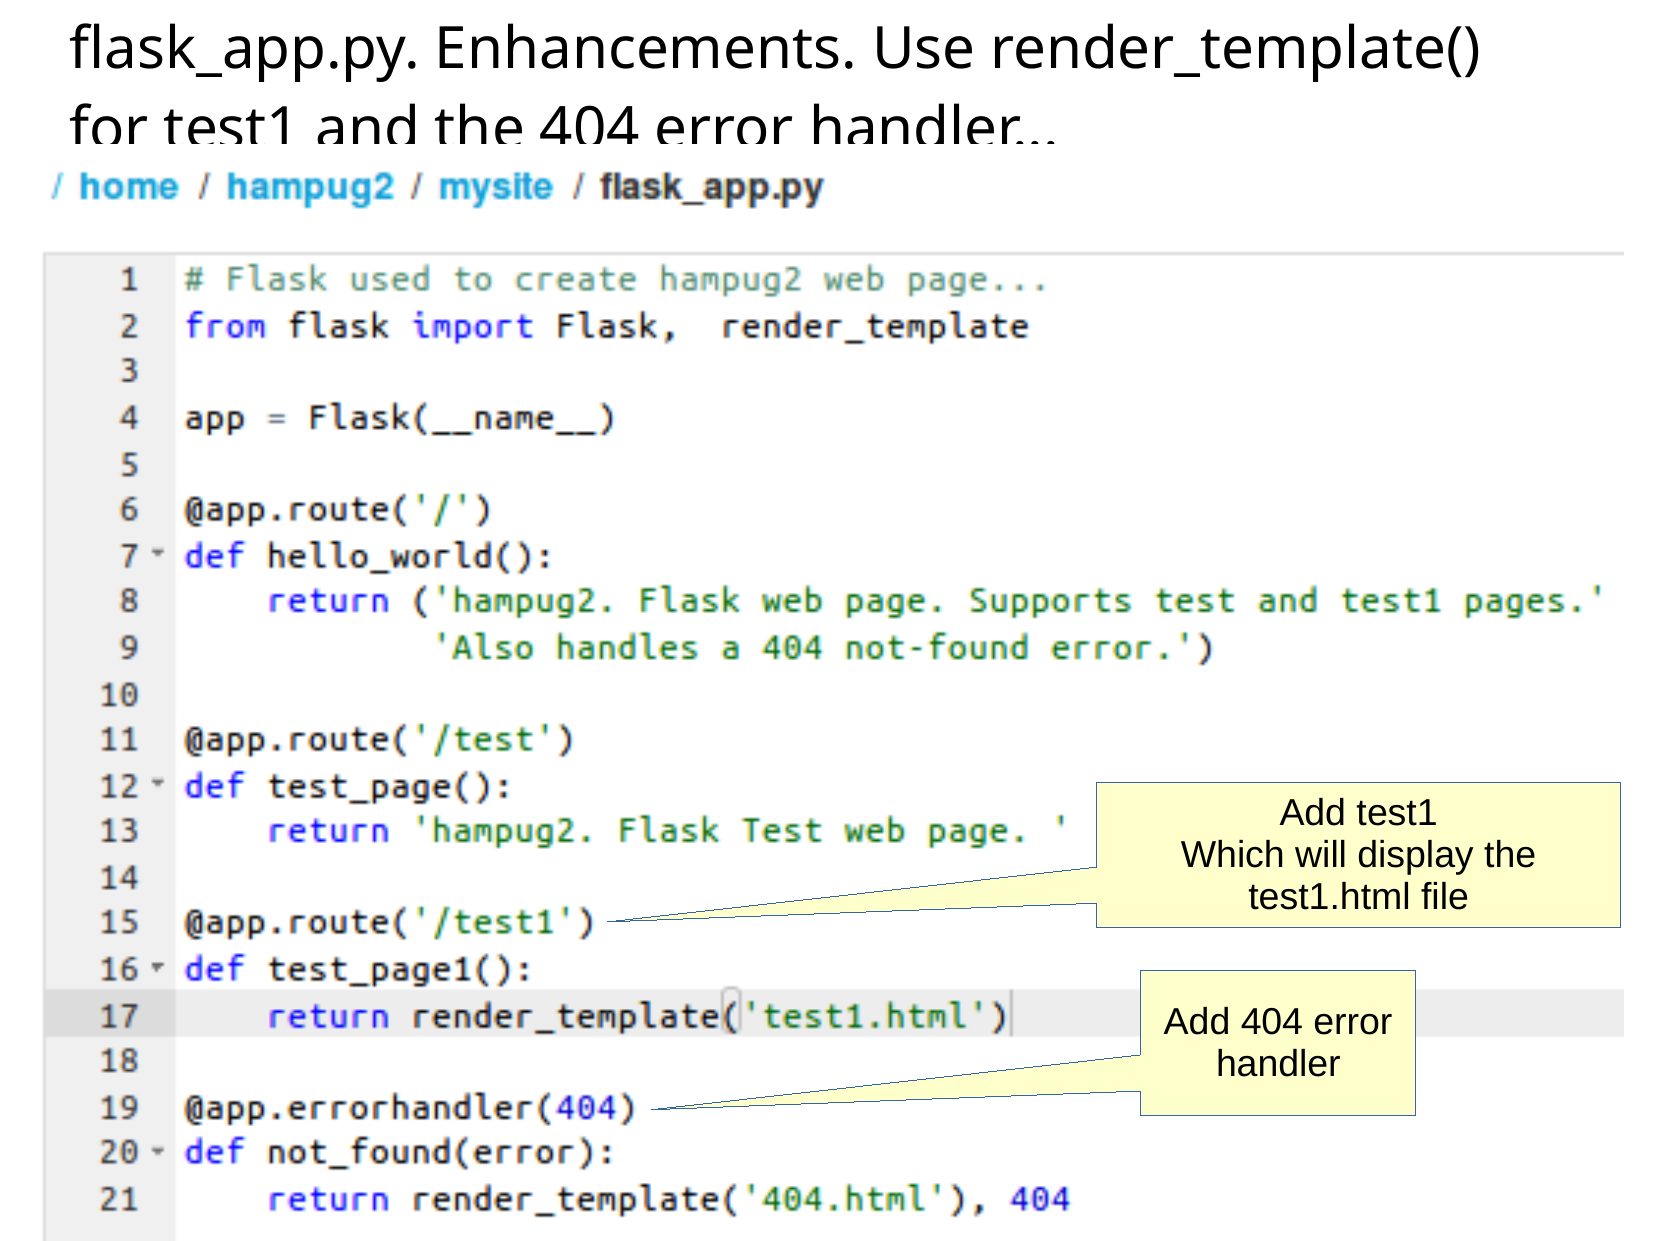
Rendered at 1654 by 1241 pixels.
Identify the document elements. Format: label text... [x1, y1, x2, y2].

text_box Add test1 Which will display the test1.html file [607, 782, 1621, 928]
text_box flask_app.py. Enhancements. Use render_template() for test1 and the 404 error handler... [69, 21, 1558, 144]
text_box Add 404 error handler [651, 970, 1416, 1116]
picture [35, 144, 1624, 1241]
